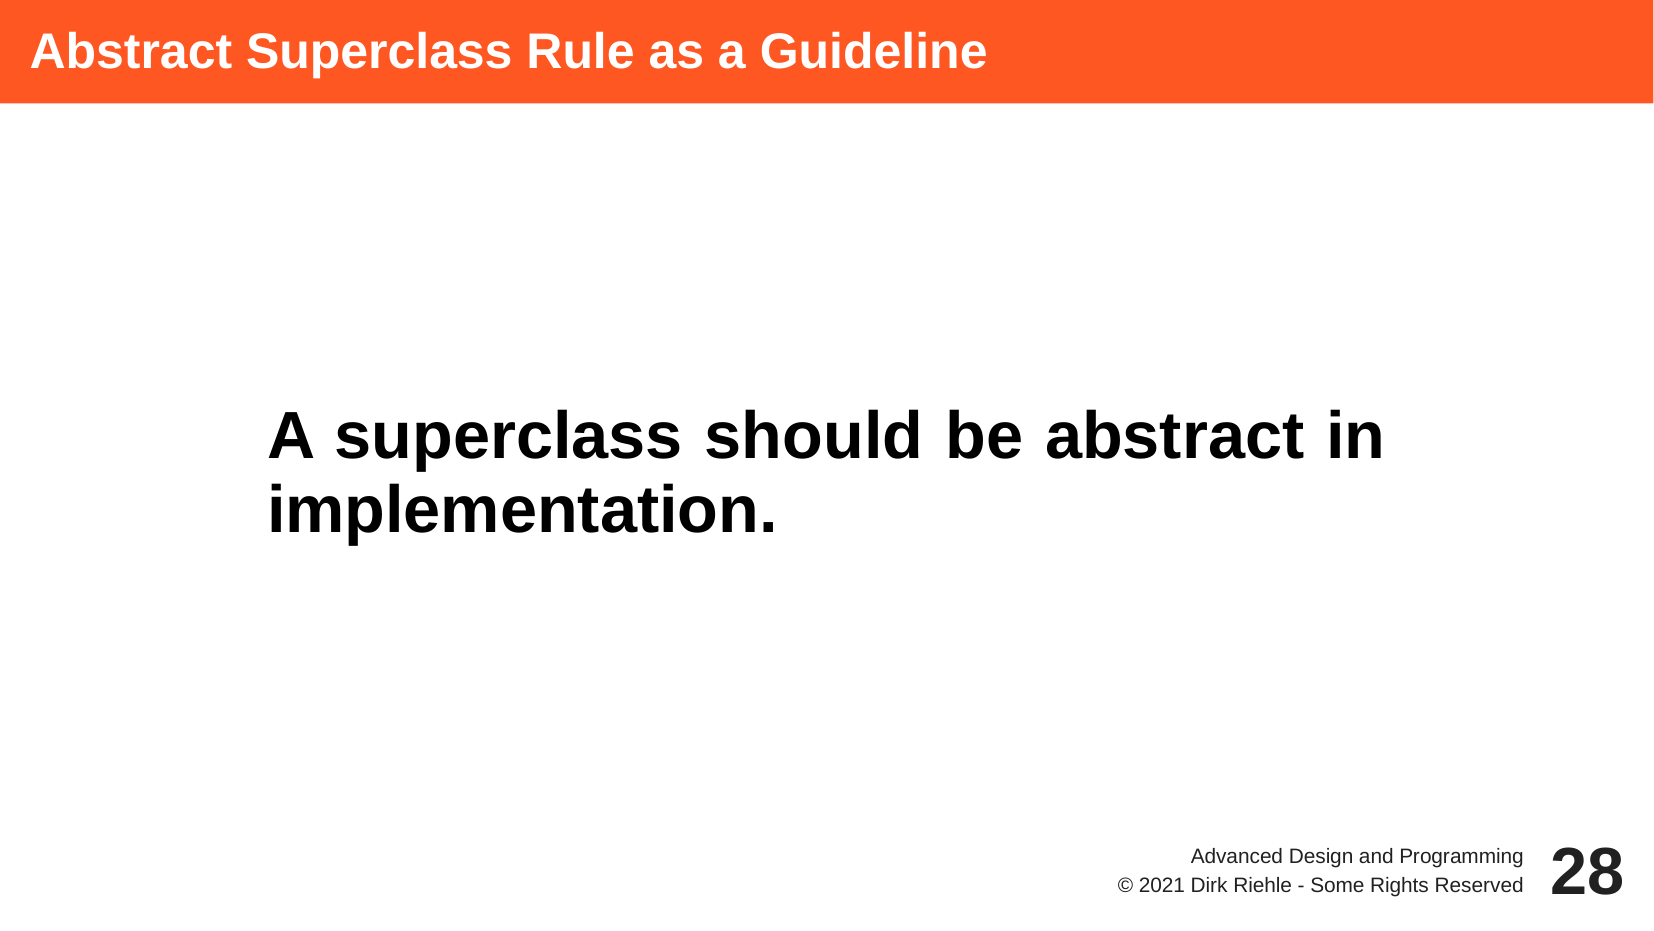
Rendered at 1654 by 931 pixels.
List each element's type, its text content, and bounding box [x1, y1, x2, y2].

title Abstract Superclass Rule as a Guideline [0, 0, 1654, 104]
subtitle A superclass should be abstract in implementation. [29, 132, 1625, 813]
